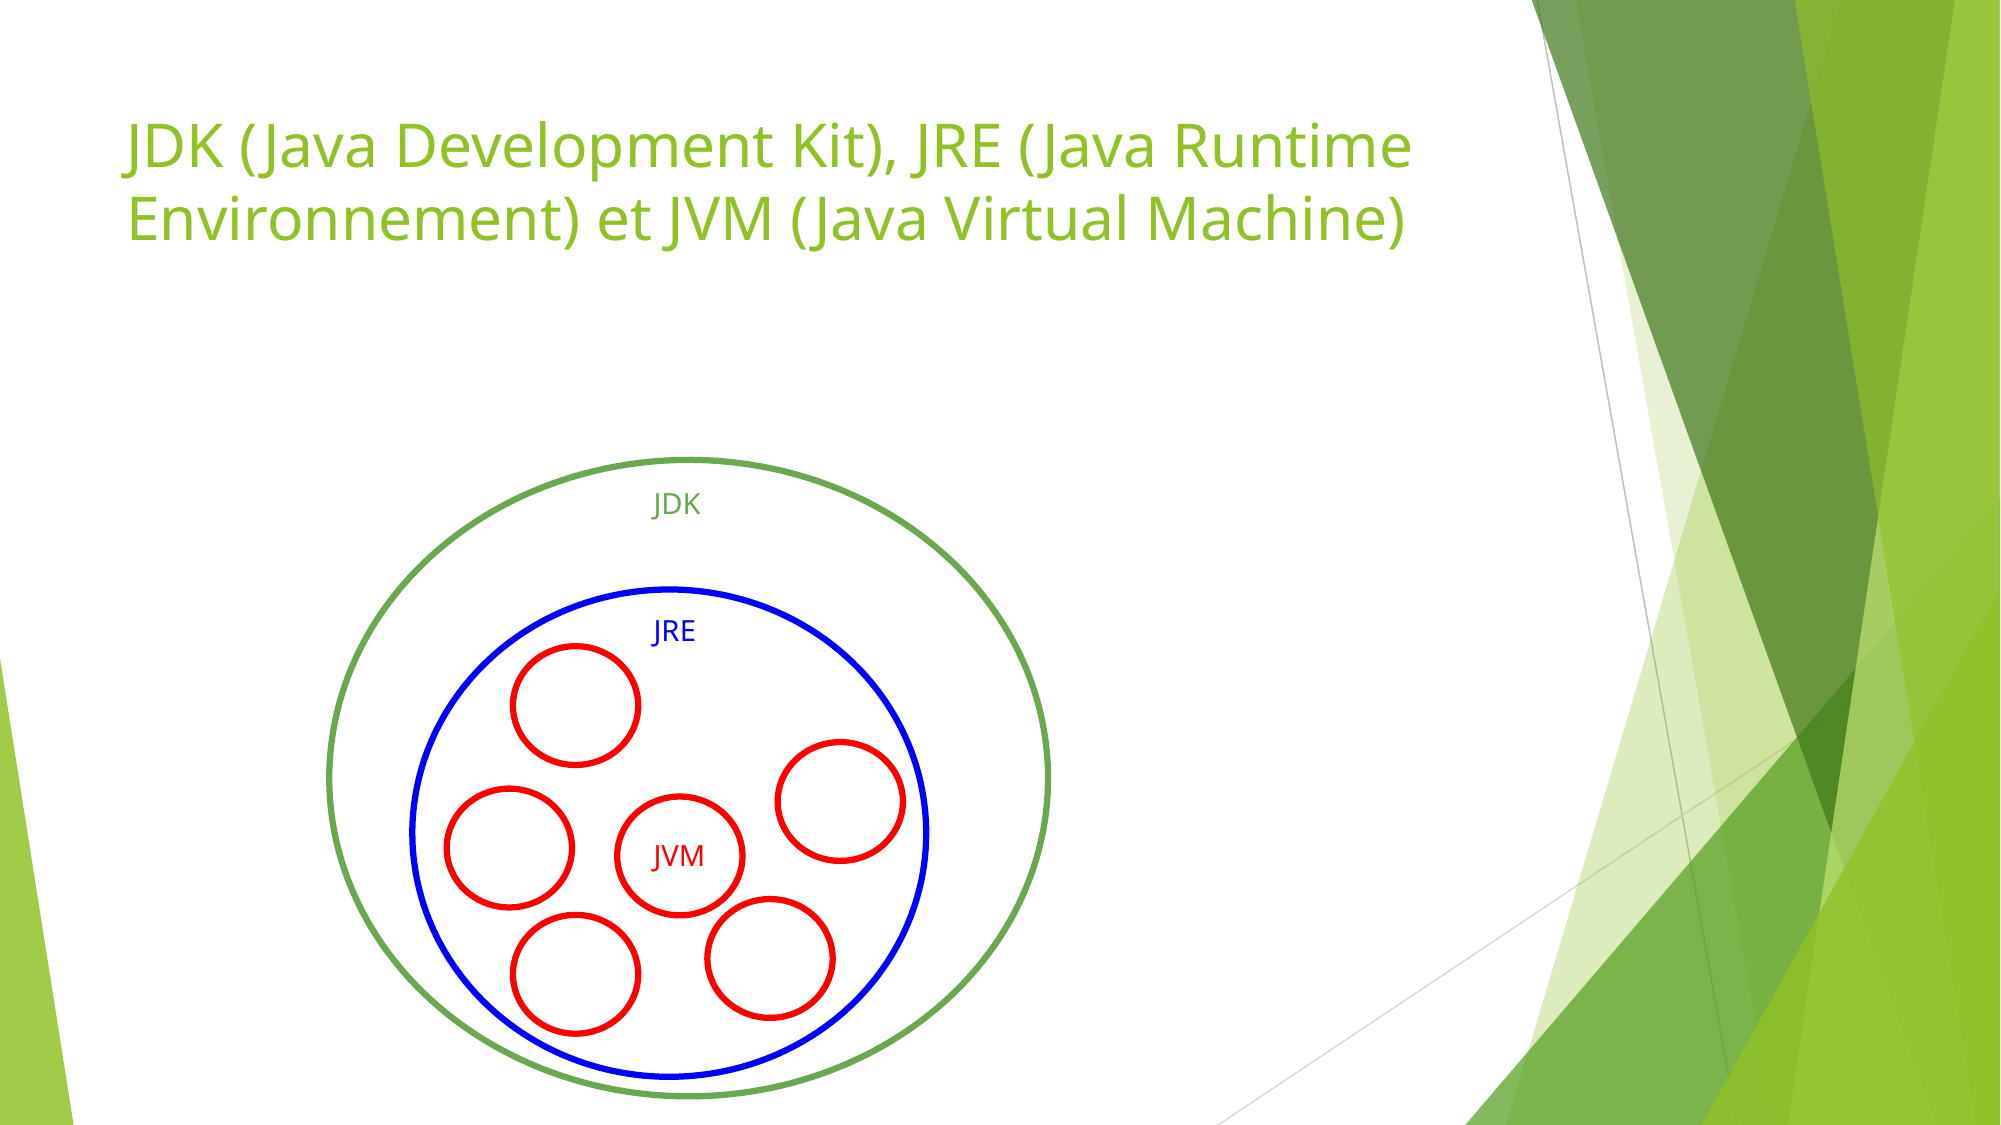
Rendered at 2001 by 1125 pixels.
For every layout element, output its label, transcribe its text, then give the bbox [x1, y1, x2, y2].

title JDK (Java Development Kit), JRE (Java Runtime Environnement) et JVM (Java Virtual Machine) [111, 99, 1522, 317]
text_box JRE [638, 597, 749, 676]
text_box JDK [638, 470, 768, 579]
text_box JVM [638, 821, 739, 900]
text_box JVM [728, 821, 749, 900]
